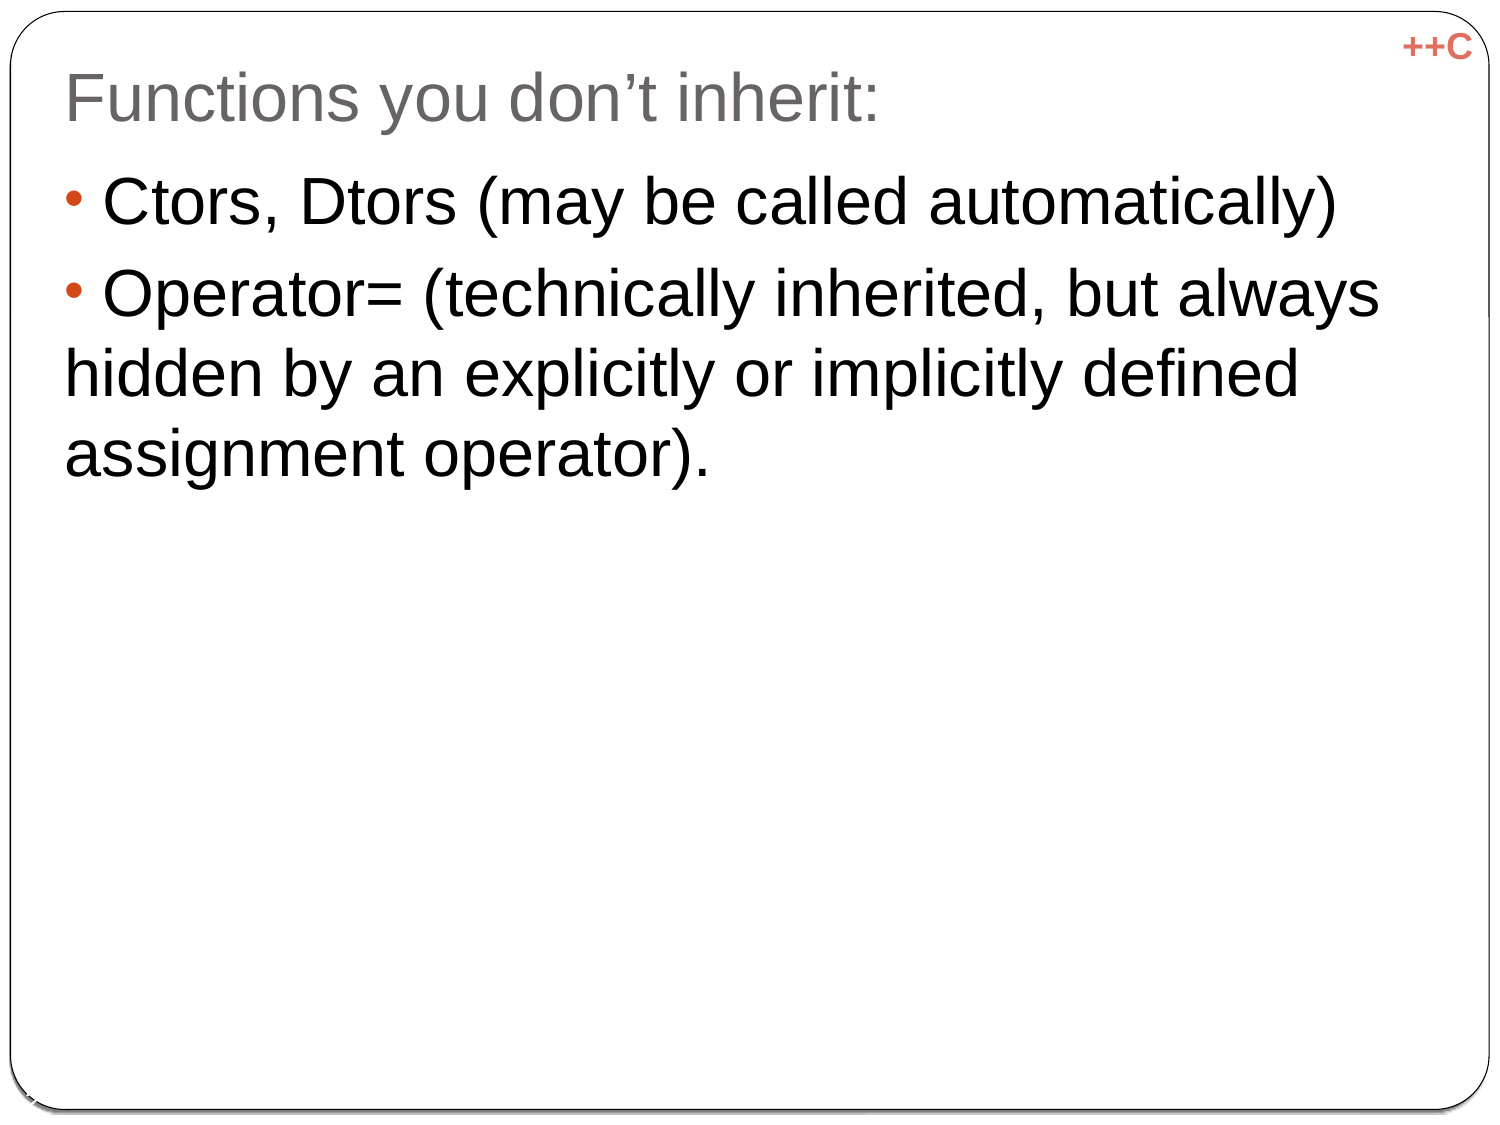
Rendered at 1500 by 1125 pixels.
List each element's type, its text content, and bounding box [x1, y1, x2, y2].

list Ctors, Dtors (may be called automatically) Operator= (technically inherited, but always hidden by an explicitly or implicitly defined assignment operator). [50, 149, 1450, 1088]
slide_number <number> [0, 1074, 50, 1125]
title Functions you don’t inherit: [50, 45, 1450, 149]
